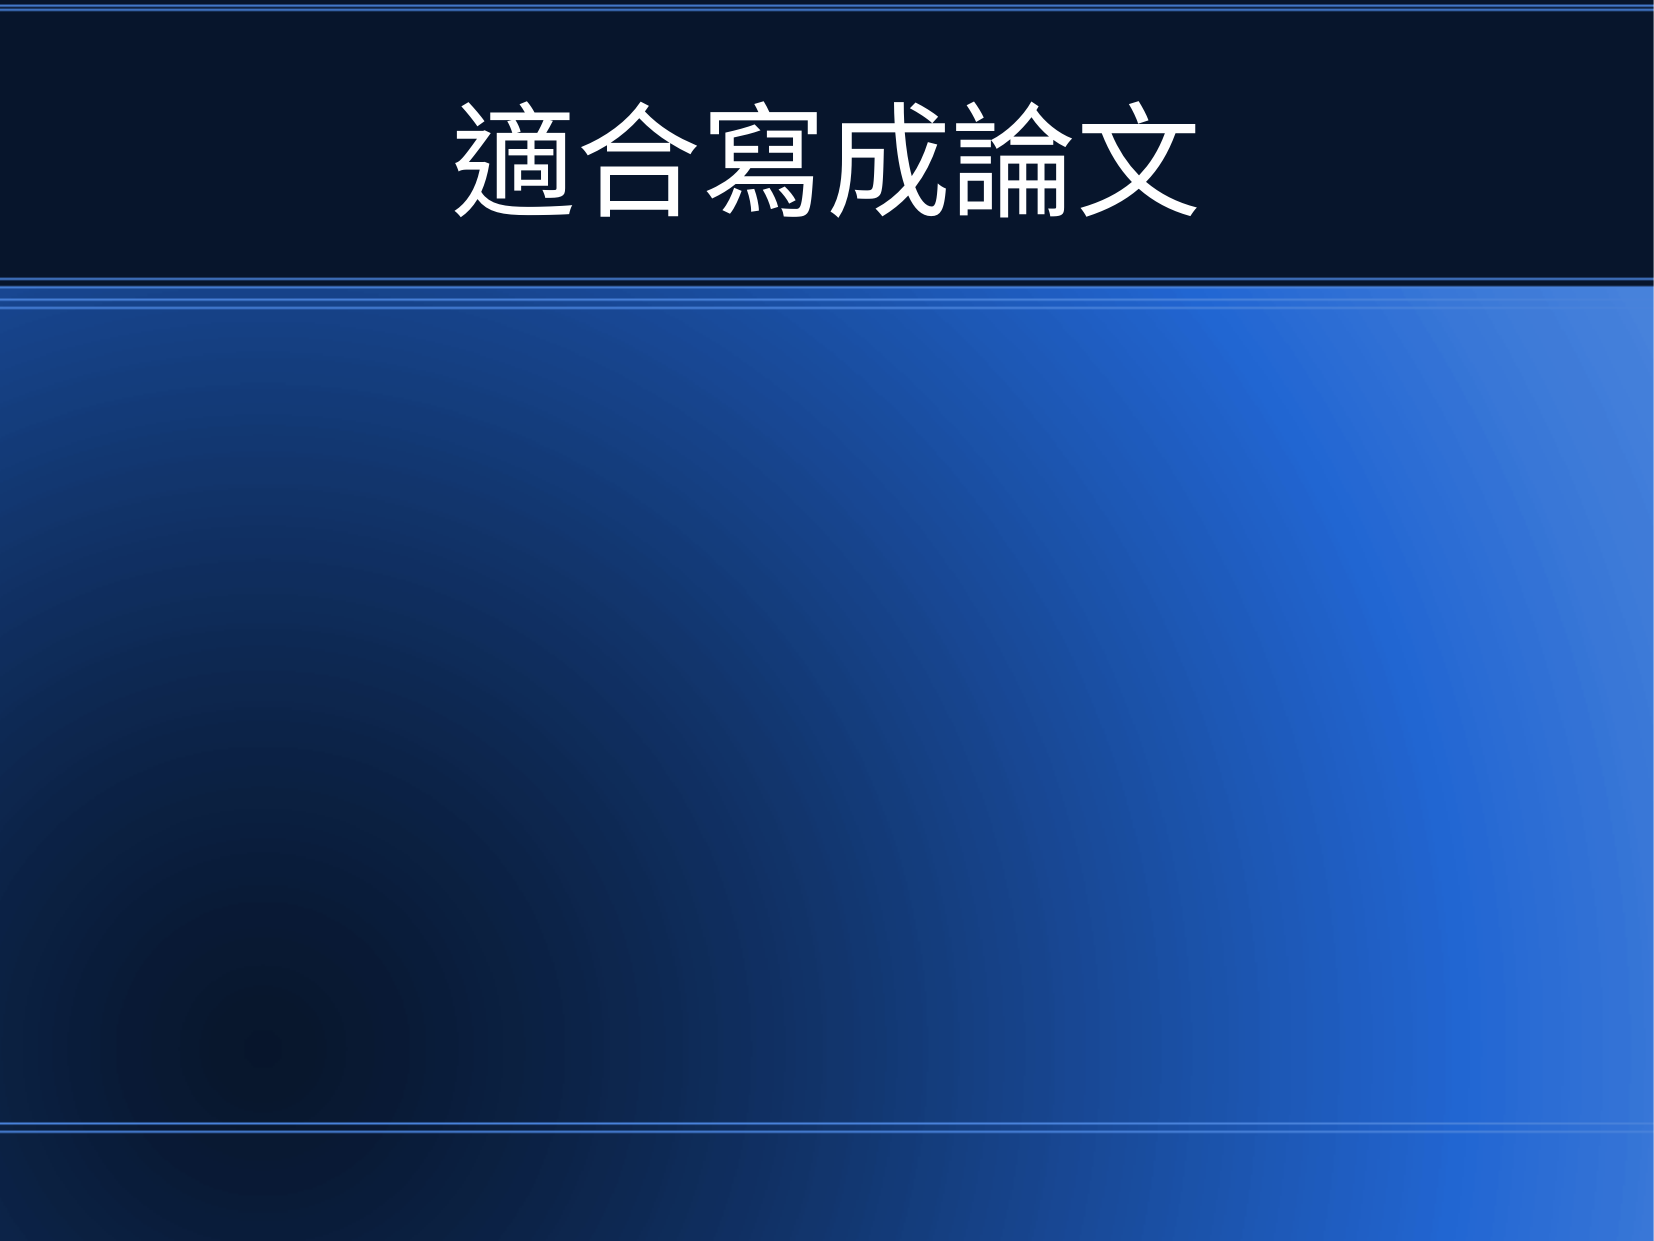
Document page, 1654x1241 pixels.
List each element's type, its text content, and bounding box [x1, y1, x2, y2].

picture [0, 0, 1654, 1241]
title 適合寫成論文 [82, 49, 1571, 257]
